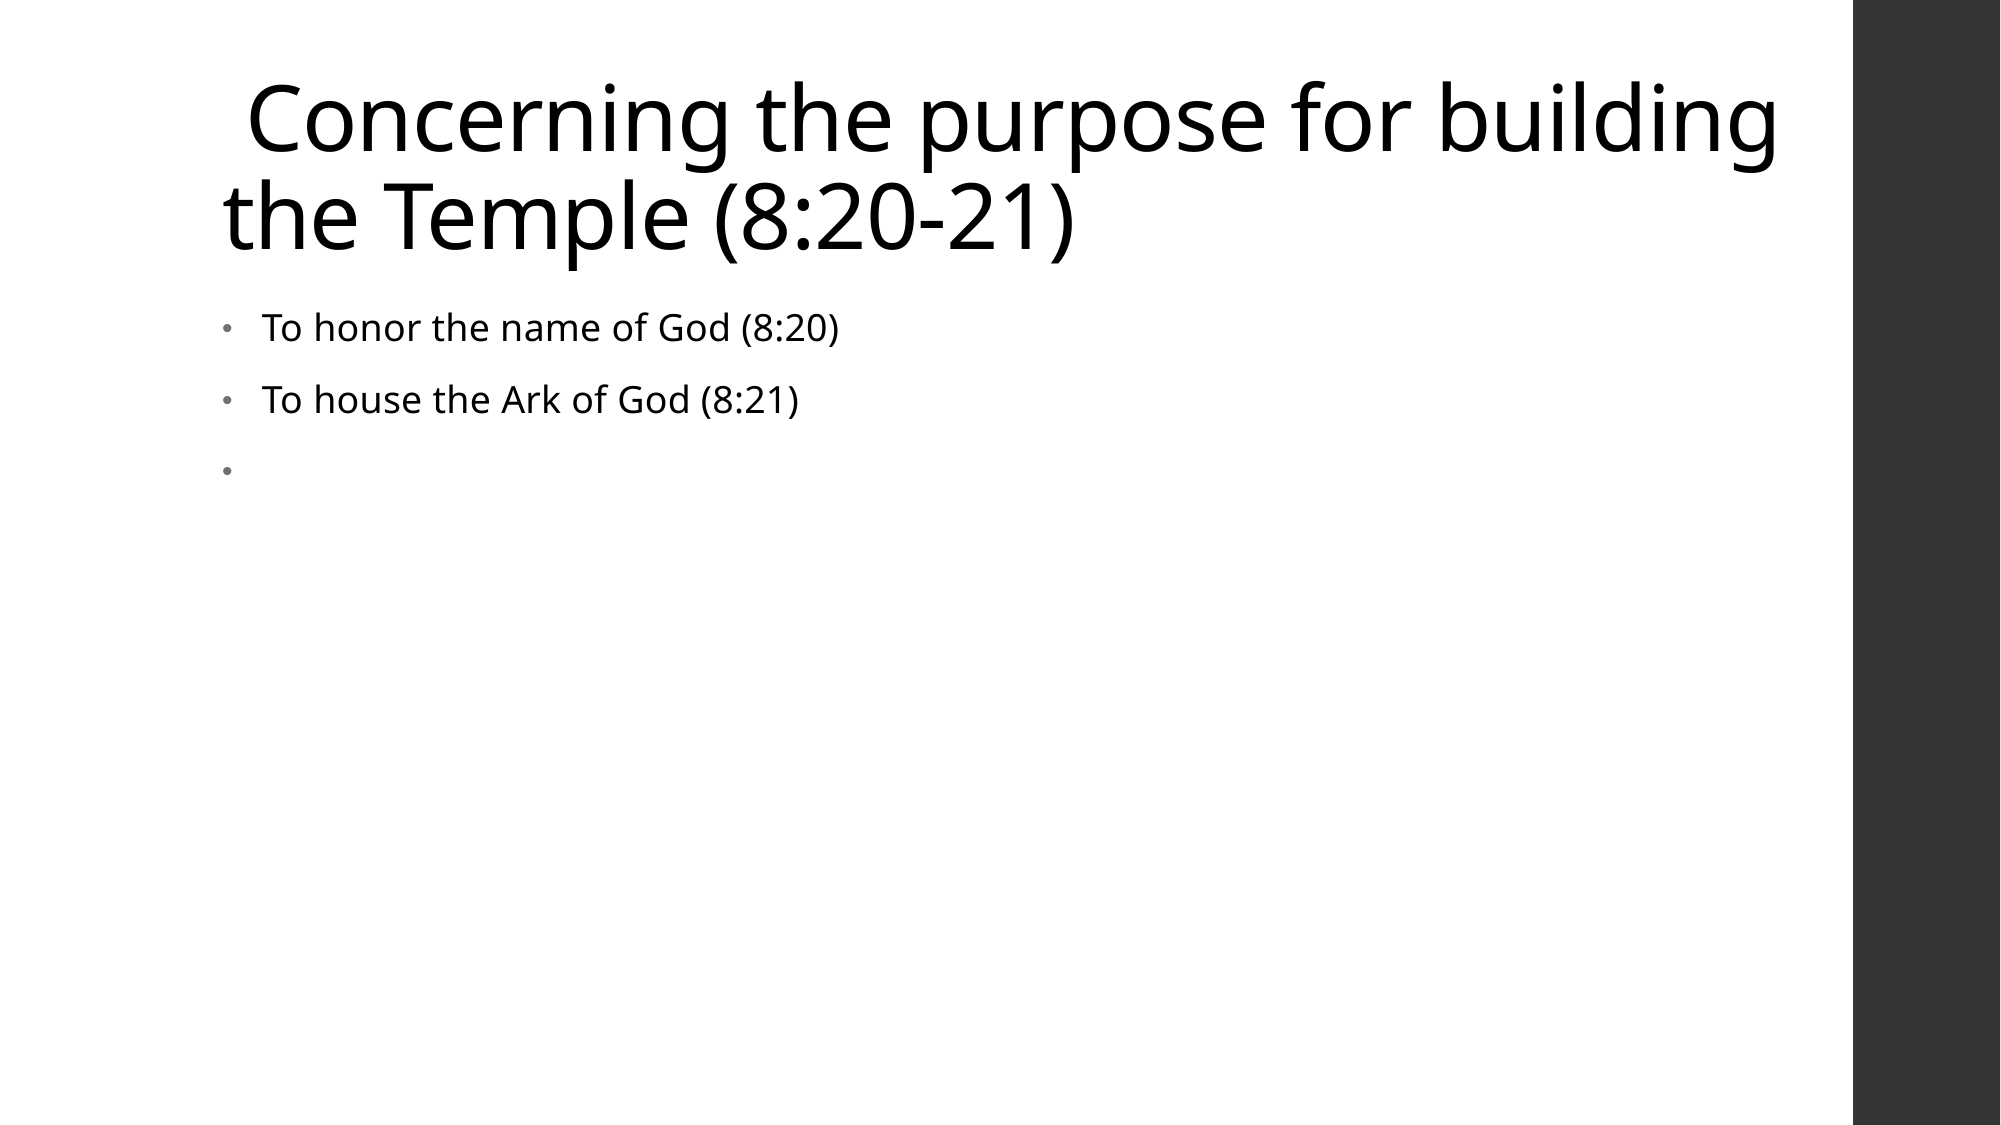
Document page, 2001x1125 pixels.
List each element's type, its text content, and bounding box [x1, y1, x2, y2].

list To honor the name of God (8:20) To house the Ark of God (8:21) [206, 299, 1617, 1014]
title Concerning the purpose for building the Temple (8:20-21) [206, 60, 1797, 278]
